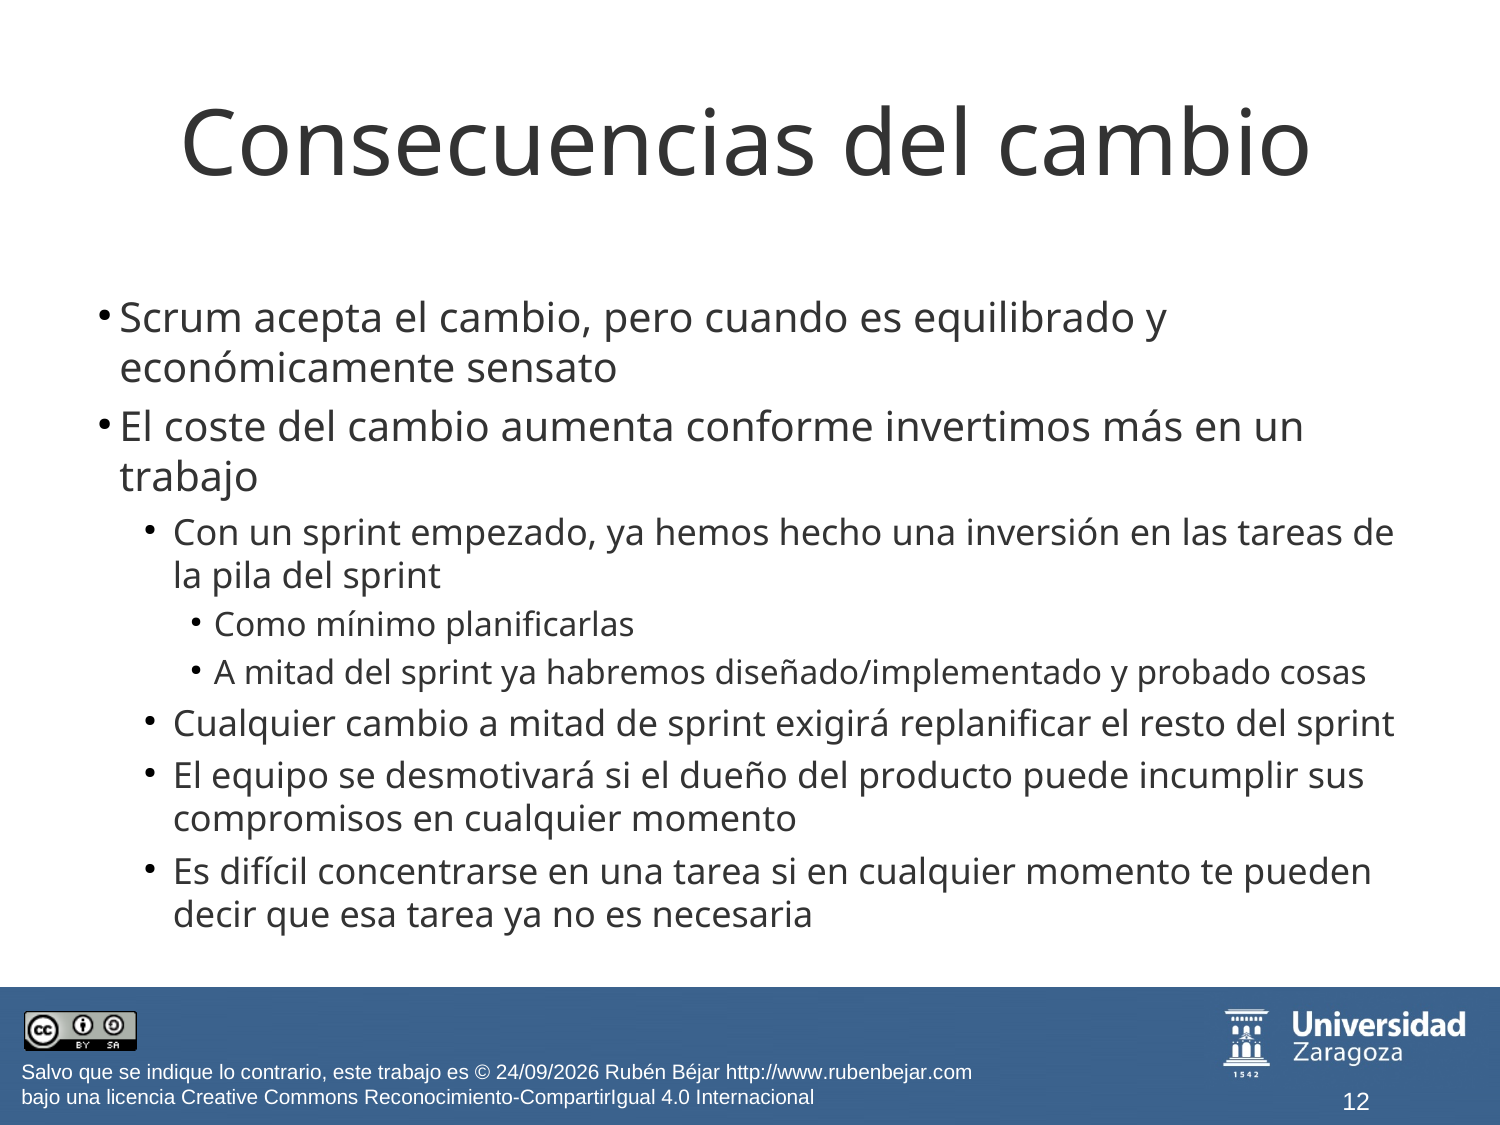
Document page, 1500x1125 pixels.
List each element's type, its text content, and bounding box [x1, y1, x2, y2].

title Consecuencias del cambio [74, 21, 1420, 257]
list Scrum acepta el cambio, pero cuando es equilibrado y económicamente sensato El coste del cambio aumenta conforme invertimos más en un trabajo Con un sprint empezado, ya hemos hecho una inversión en las tareas de la pila del sprint Como mínimo planificarlas A mitad del sprint ya habremos diseñado/implementado y probado cosas Cualquier cambio a mitad de sprint exigirá replanificar el resto del sprint El equipo se desmotivará si el dueño del producto puede incumplir sus compromisos en cualquier momento Es difícil concentrarse en una tarea si en cualquier momento te pueden decir que esa tarea ya no es necesaria [82, 283, 1418, 957]
picture [0, 987, 1500, 1125]
